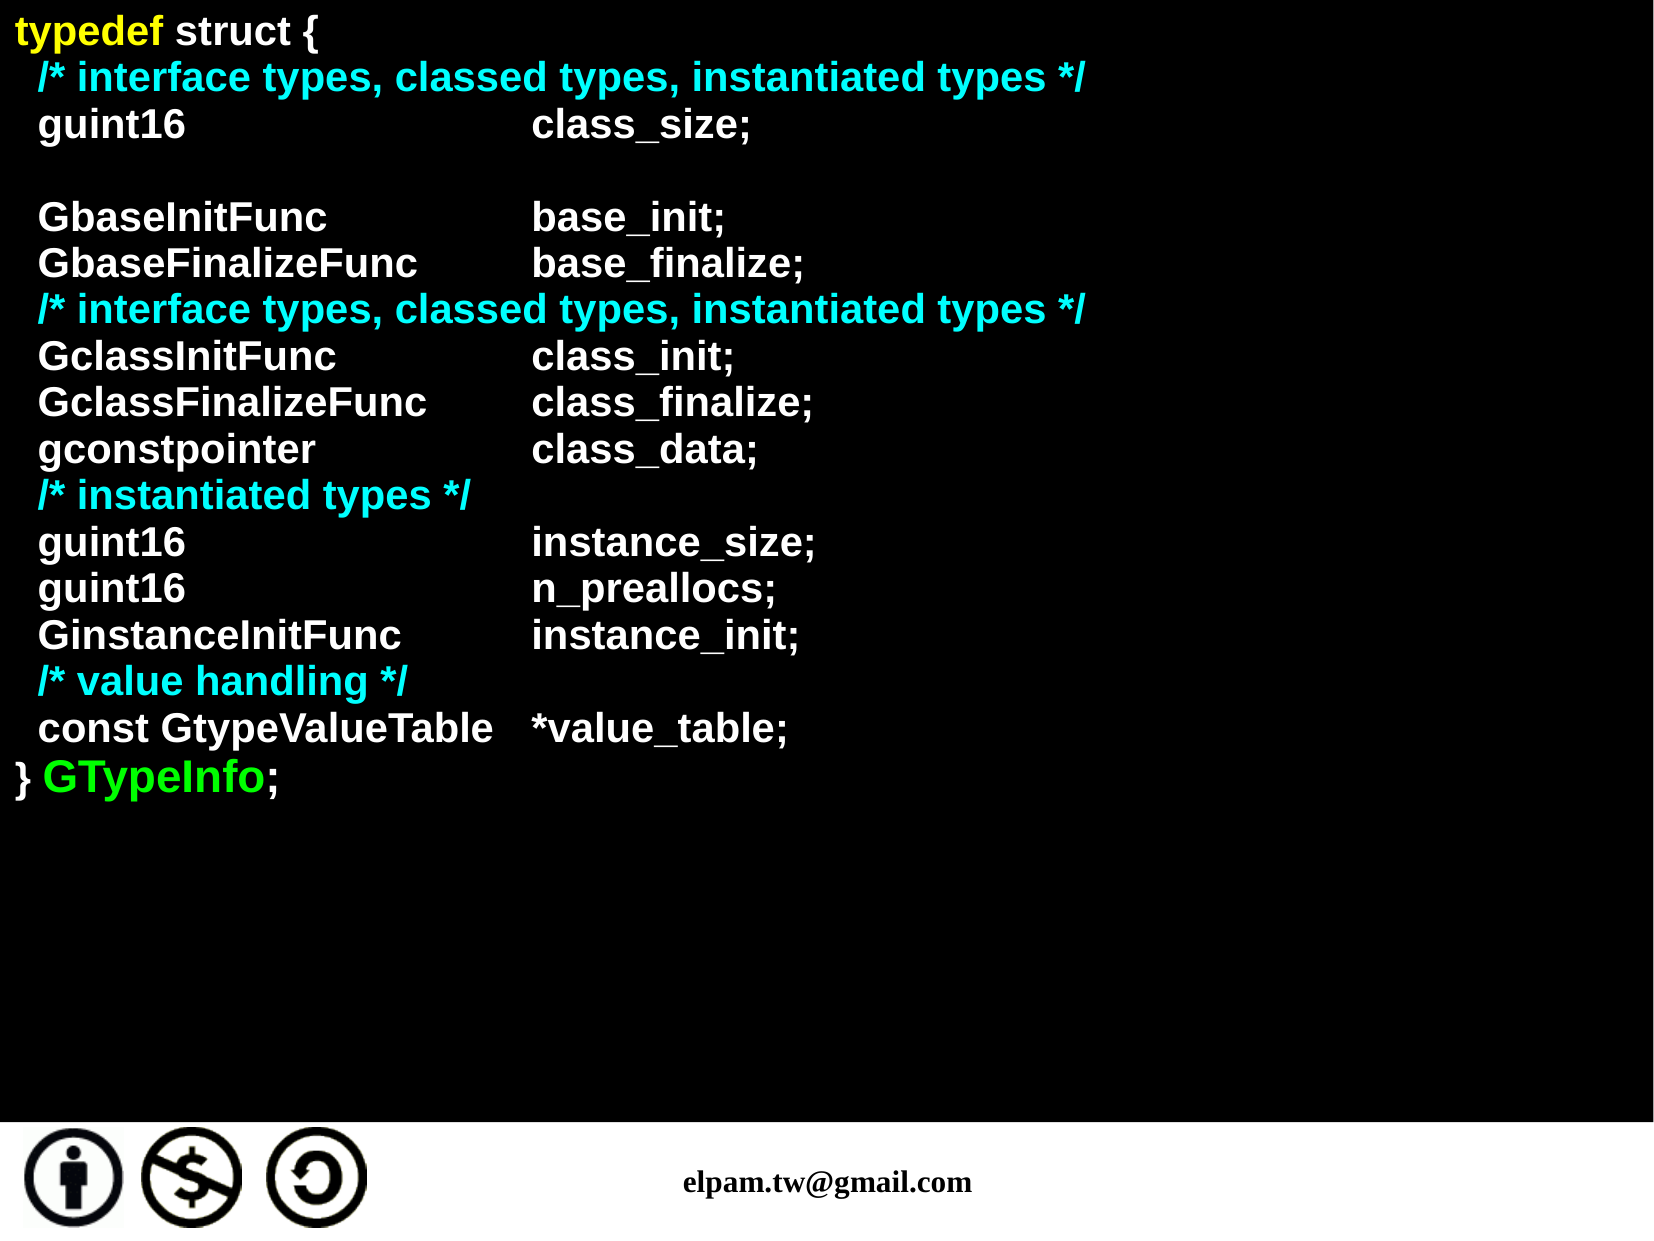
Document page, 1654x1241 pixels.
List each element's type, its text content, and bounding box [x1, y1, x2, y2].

picture [266, 1127, 367, 1228]
text_box typedef struct { /* interface types, classed types, instantiated types */ guint16 class_size; GbaseInitFunc base_init; GbaseFinalizeFunc base_finalize; /* interface types, classed types, instantiated types */ GclassInitFunc class_init; GclassFinalizeFunc class_finalize; gconstpointer class_data; /* instantiated types */ guint16 instance_size; guint16 n_preallocs; GinstanceInitFunc instance_init; /* value handling */ const GtypeValueTable *value_table; } GTypeInfo; [0, 0, 1654, 1123]
picture [141, 1127, 242, 1228]
picture [23, 1127, 124, 1228]
